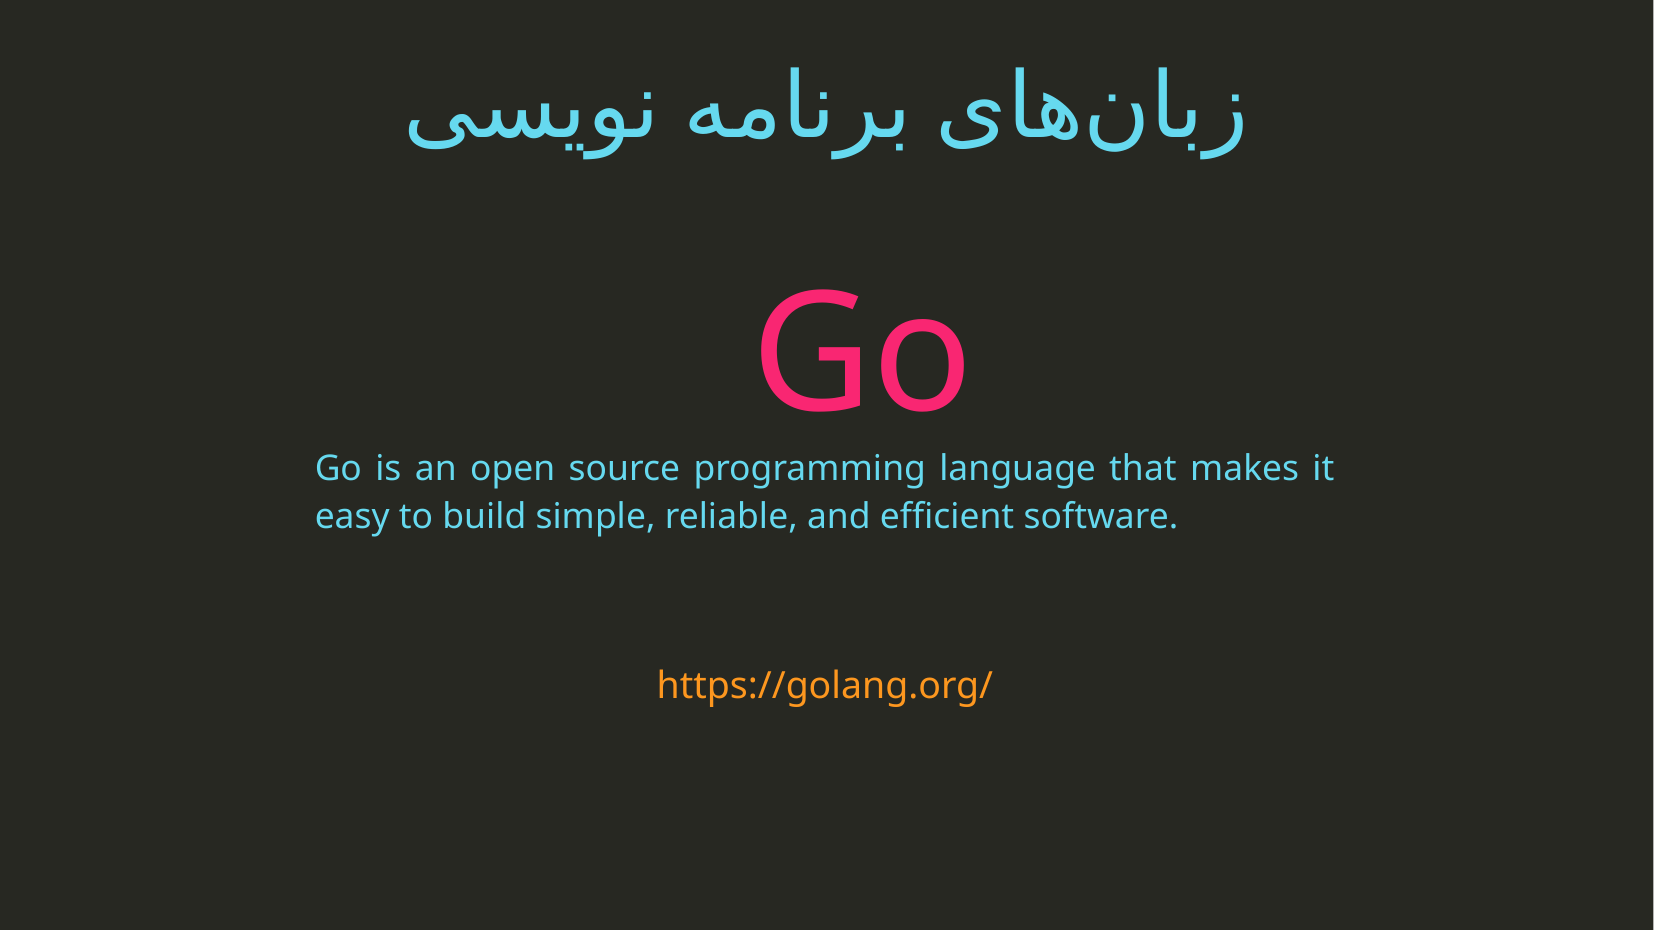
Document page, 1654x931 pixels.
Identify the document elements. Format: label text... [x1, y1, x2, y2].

text_box Go [420, 225, 1306, 435]
text_box https://golang.org/ [300, 650, 1351, 745]
title زبان‌های برنامه نویسی [82, 37, 1571, 193]
text_box Go is an open source programming language that makes it easy to build simple, reliable, and efficient software. [300, 435, 1351, 604]
